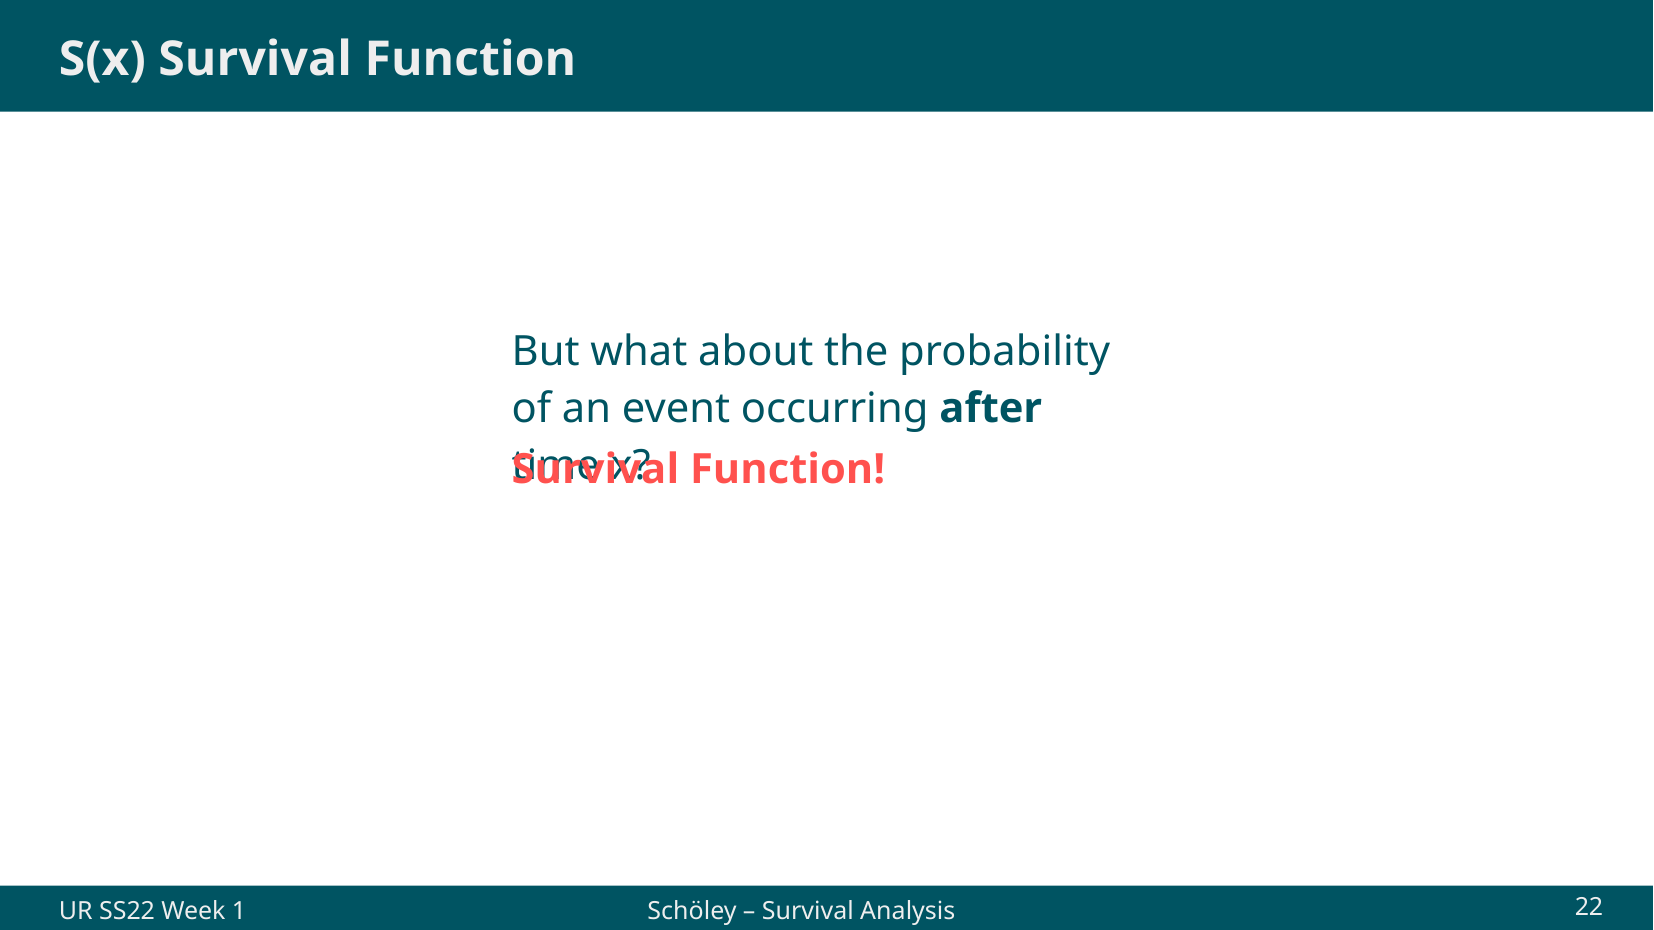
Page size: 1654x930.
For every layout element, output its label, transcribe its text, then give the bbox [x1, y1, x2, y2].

text_box But what about the probability of an event occurring after time x? [496, 313, 1142, 431]
text_box Survival Function! [496, 431, 1142, 579]
title S(x) Survival Function [58, 0, 1594, 117]
